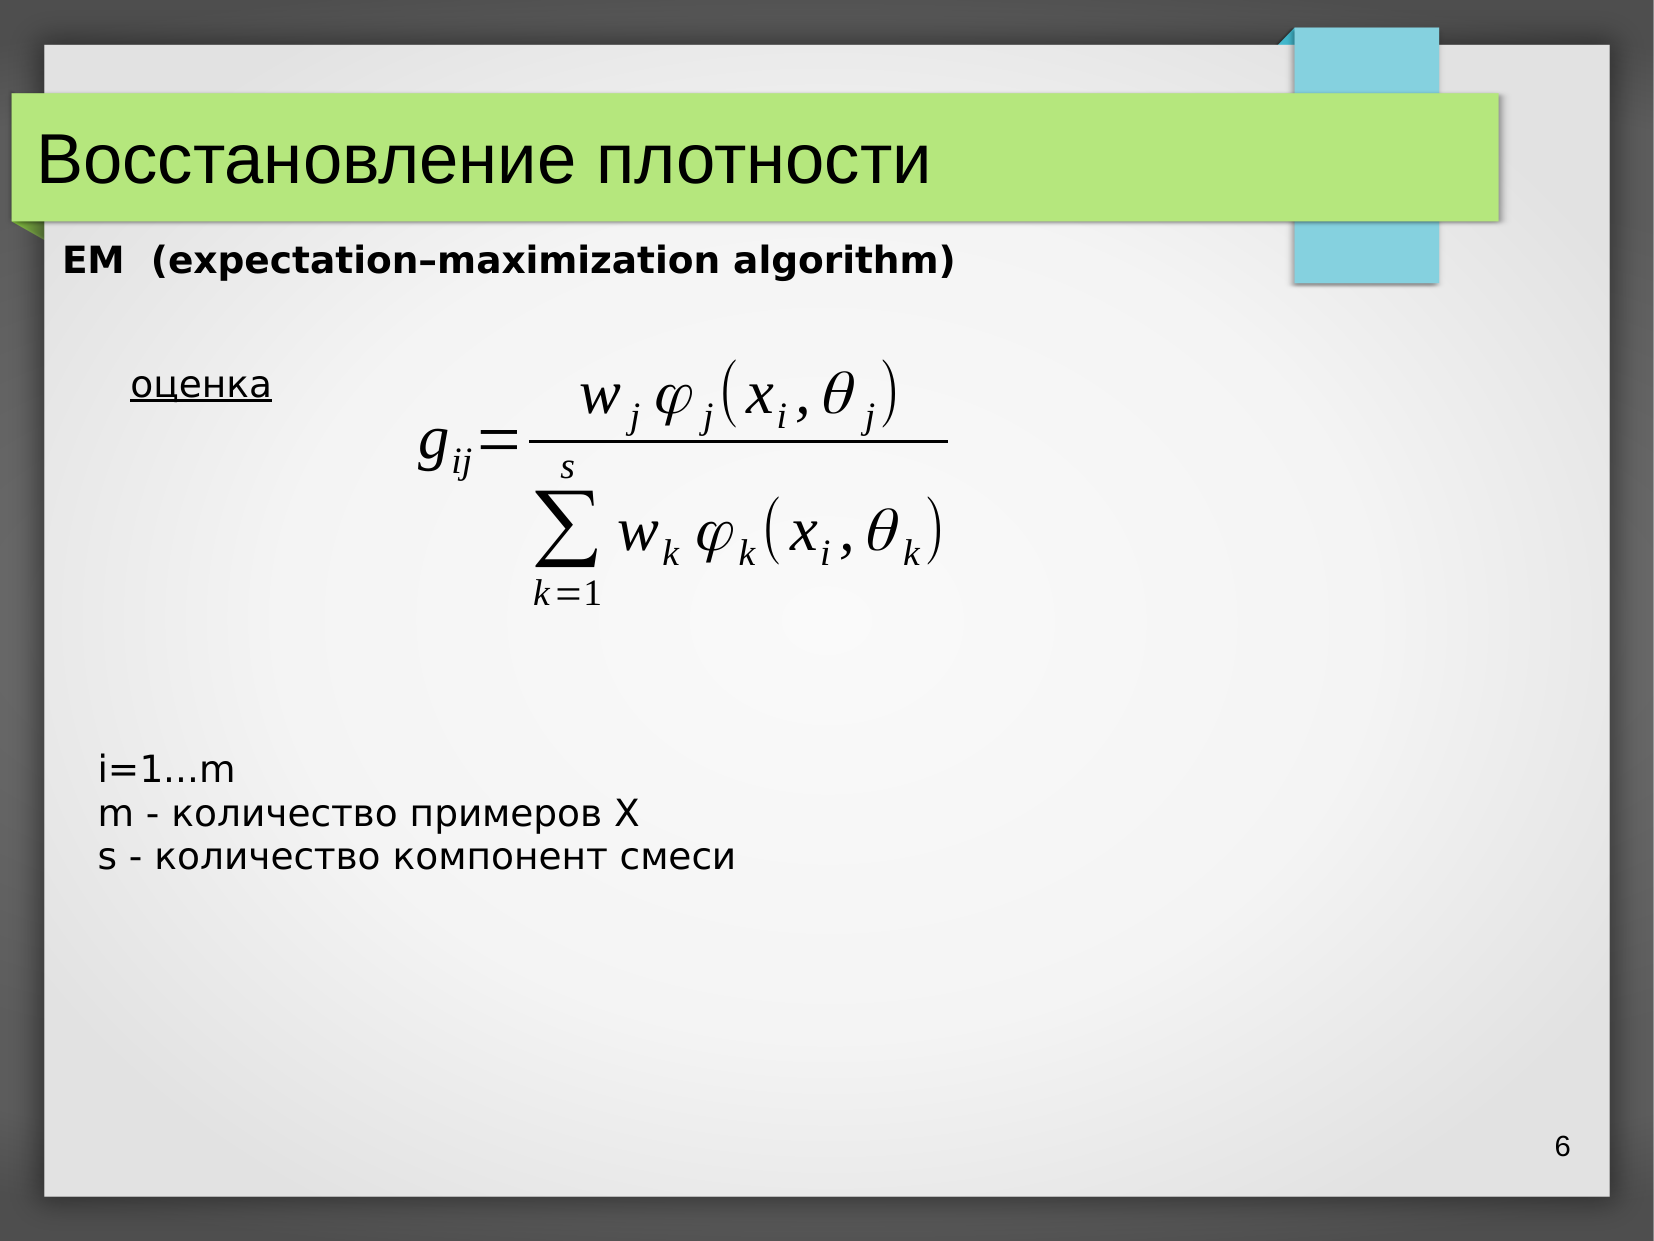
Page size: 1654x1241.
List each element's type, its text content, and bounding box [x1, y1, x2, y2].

title Восстановление плотности [35, 118, 1489, 200]
text_box EM (expectation–maximization algorithm) [47, 231, 1182, 308]
text_box i=1...m m - количество примеров X s - количество компонент смеси [82, 740, 792, 892]
chart [409, 357, 957, 615]
picture [0, 0, 1654, 1241]
text_box оценка [115, 355, 329, 416]
